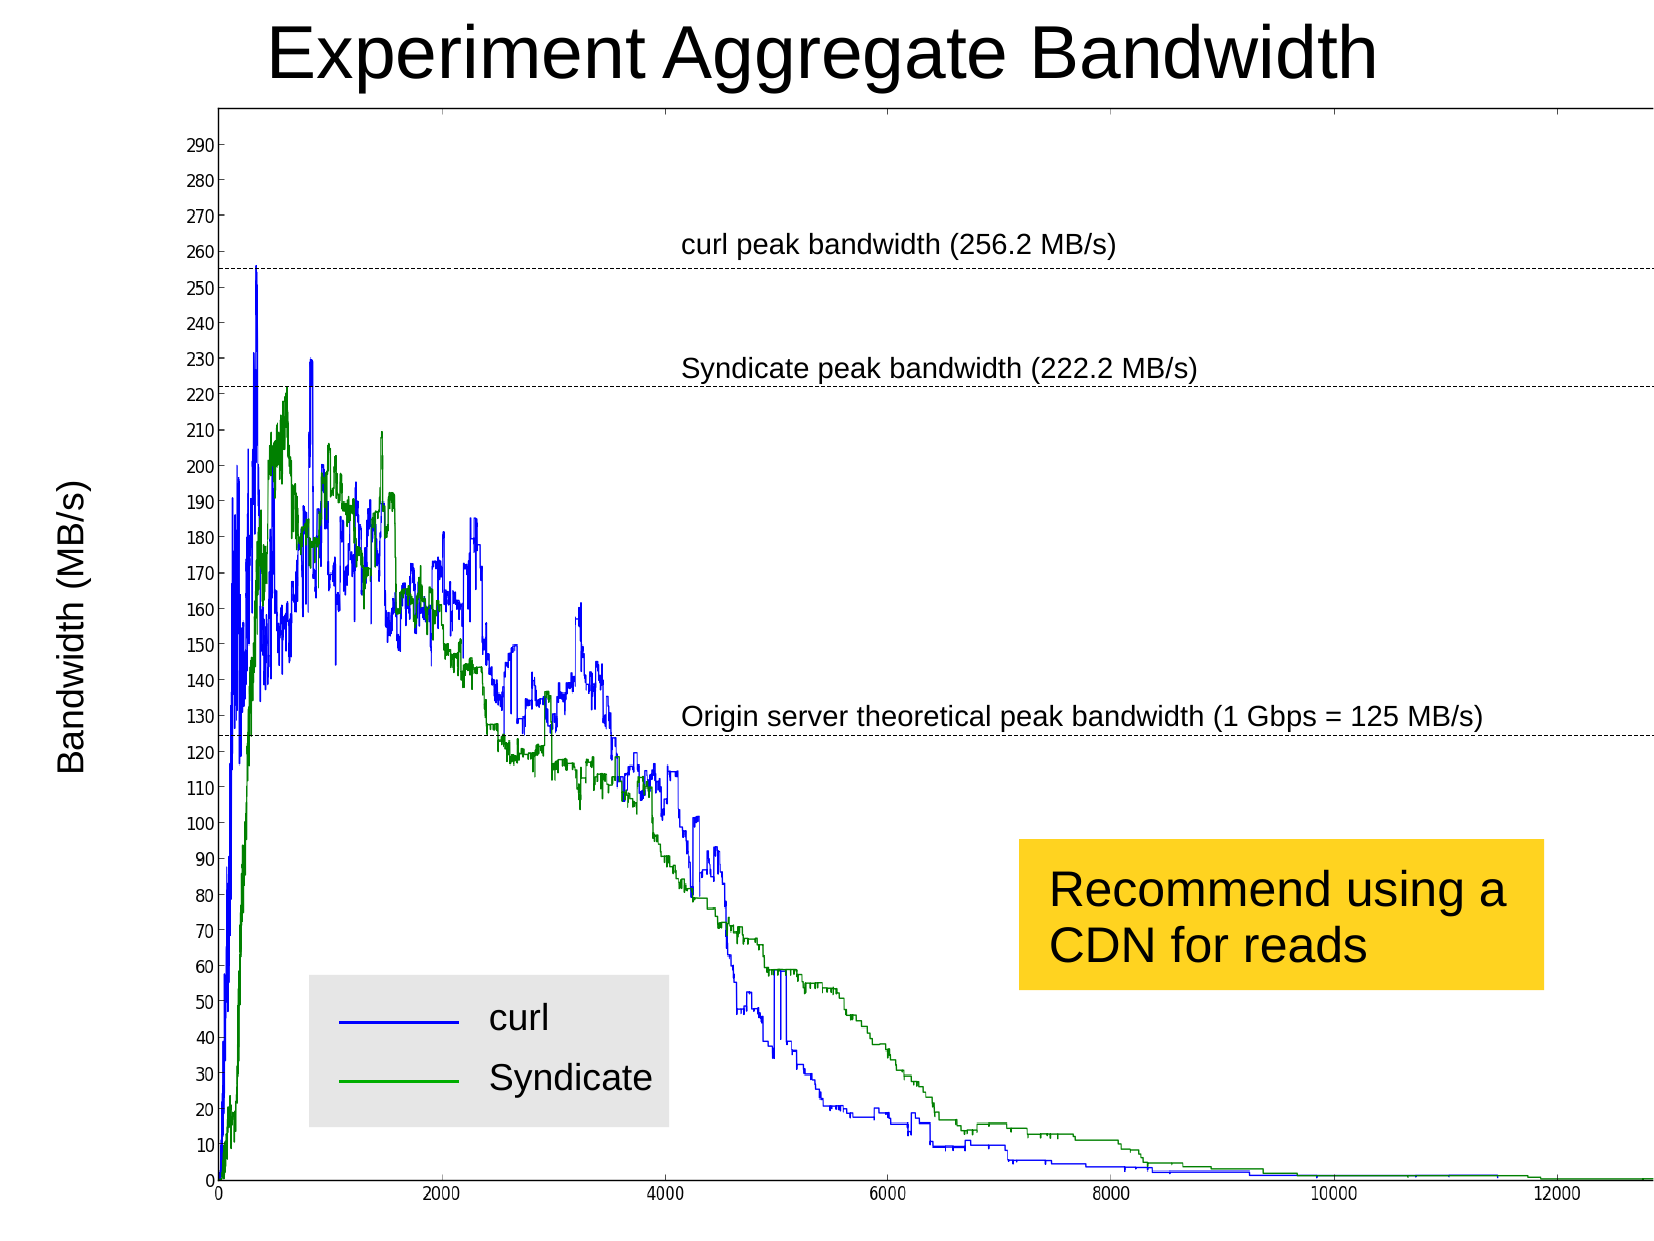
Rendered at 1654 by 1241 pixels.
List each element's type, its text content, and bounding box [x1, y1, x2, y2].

text_box Recommend using a CDN for reads [1034, 854, 1530, 981]
text_box curl [474, 989, 580, 1046]
text_box Experiment Aggregate Bandwidth [251, 3, 1654, 102]
picture [0, 0, 1654, 1241]
text_box Syndicate [474, 1049, 700, 1106]
text_box curl peak bandwidth (256.2 MB/s) [666, 220, 1507, 268]
text_box [1019, 839, 1545, 991]
text_box Origin server theoretical peak bandwidth (1 Gbps = 125 MB/s) [666, 692, 1507, 741]
text_box [309, 974, 670, 1128]
text_box Bandwidth (MB/s) [41, 400, 99, 791]
text_box Syndicate peak bandwidth (222.2 MB/s) [666, 344, 1507, 392]
